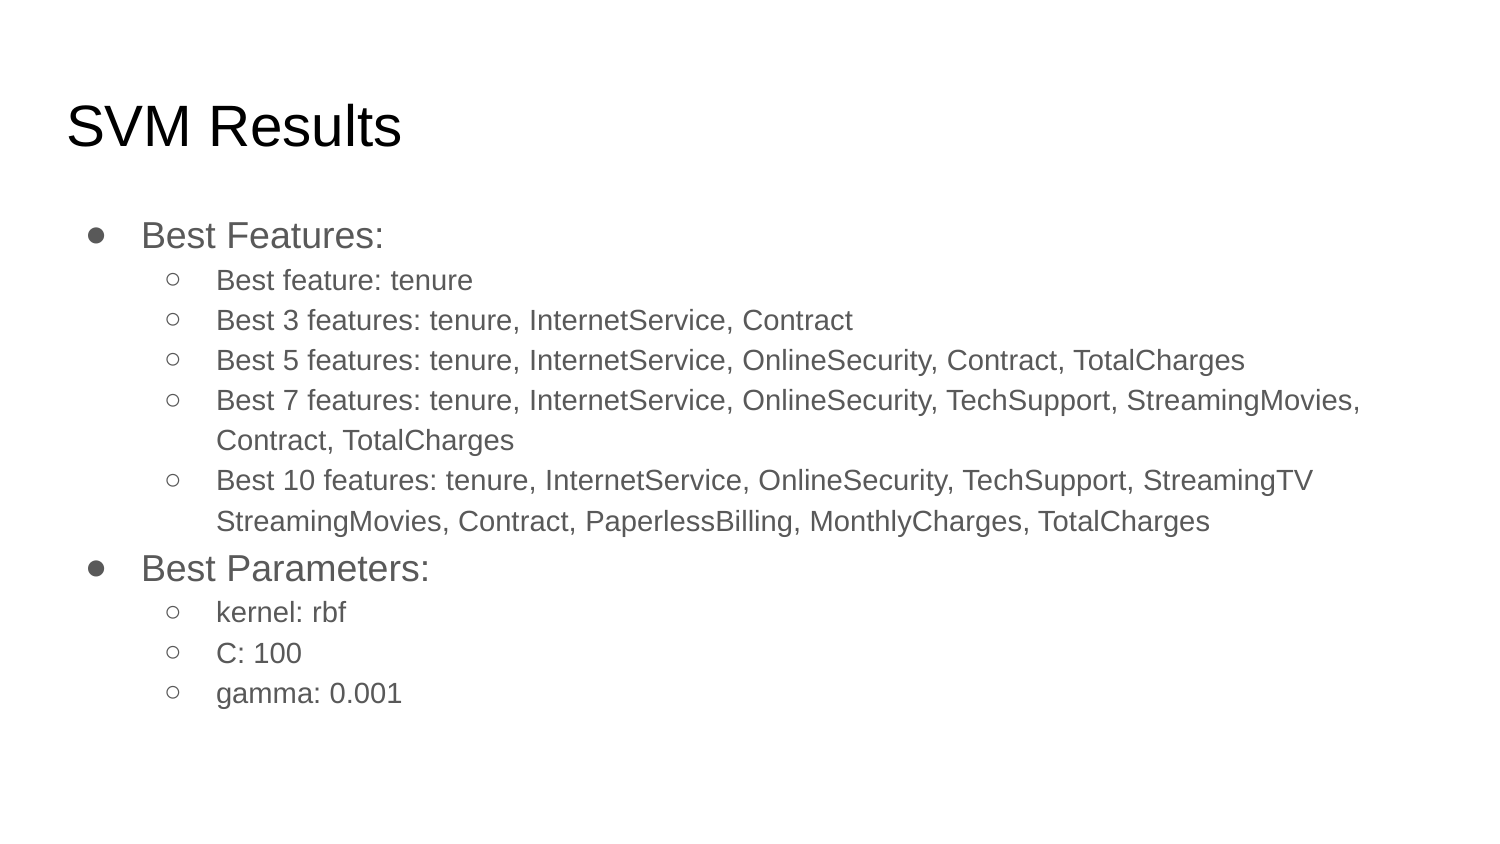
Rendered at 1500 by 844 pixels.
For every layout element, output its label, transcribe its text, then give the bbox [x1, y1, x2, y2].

list Best Features: Best feature: tenure Best 3 features: tenure, InternetService, Contract Best 5 features: tenure, InternetService, OnlineSecurity, Contract, TotalCharges Best 7 features: tenure, InternetService, OnlineSecurity, TechSupport, StreamingMovies, Contract, TotalCharges Best 10 features: tenure, InternetService, OnlineSecurity, TechSupport, StreamingTV StreamingMovies, Contract, PaperlessBilling, MonthlyCharges, TotalCharges Best Parameters: kernel: rbf C: 100 gamma: 0.001 [51, 189, 1449, 750]
title SVM Results [51, 72, 1449, 167]
